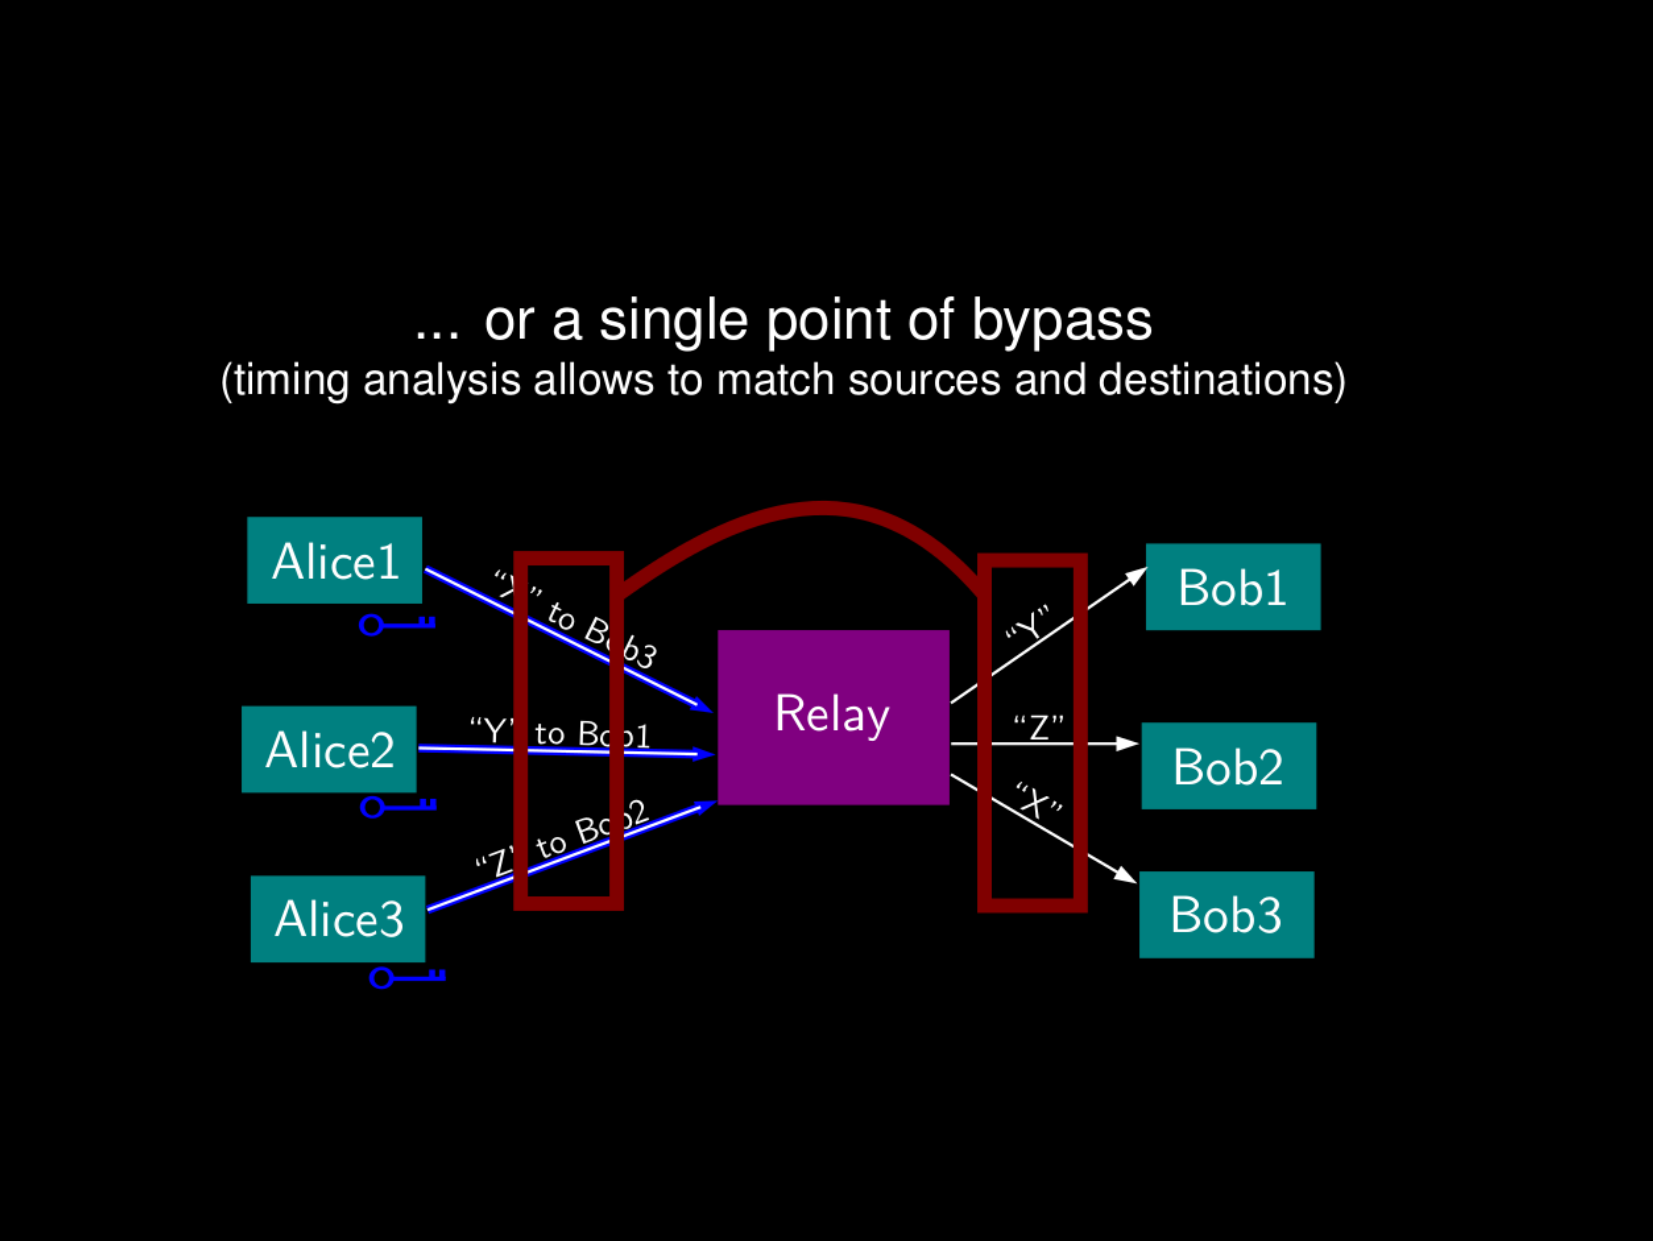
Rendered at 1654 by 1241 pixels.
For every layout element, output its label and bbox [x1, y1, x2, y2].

picture [222, 290, 1398, 1010]
